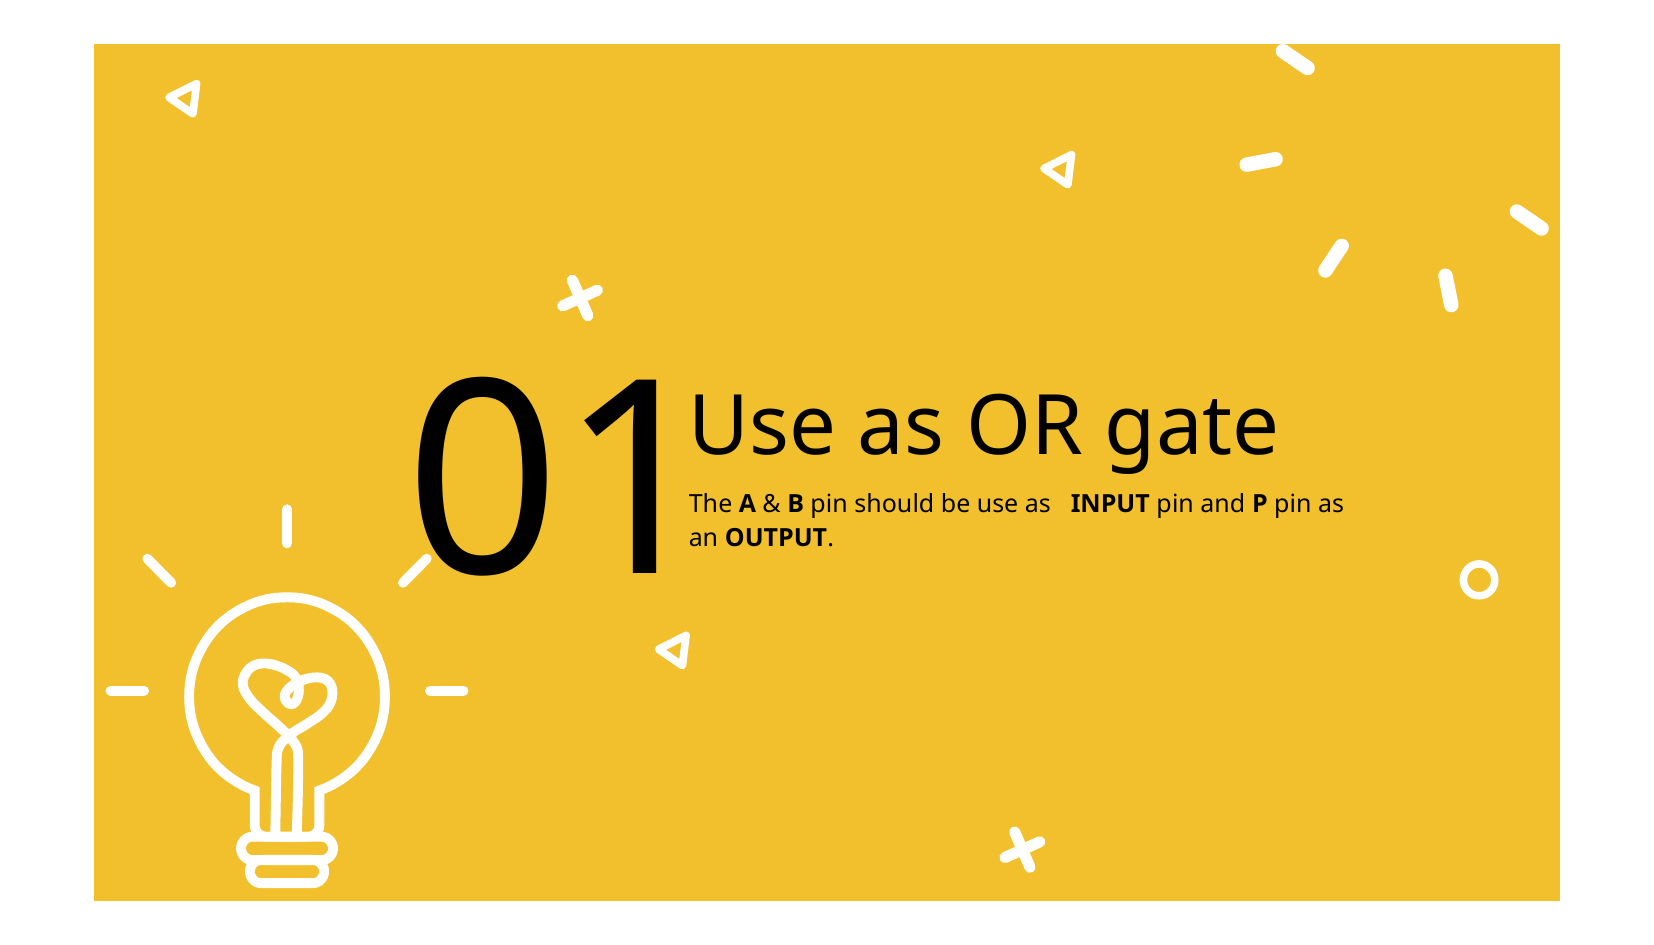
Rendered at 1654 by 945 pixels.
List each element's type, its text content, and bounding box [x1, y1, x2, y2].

text_box The A & B pin should be use as INPUT pin and P pin as an OUTPUT. [751, 468, 1349, 573]
title 01 [405, 280, 751, 656]
title Use as OR gate [751, 364, 1409, 480]
